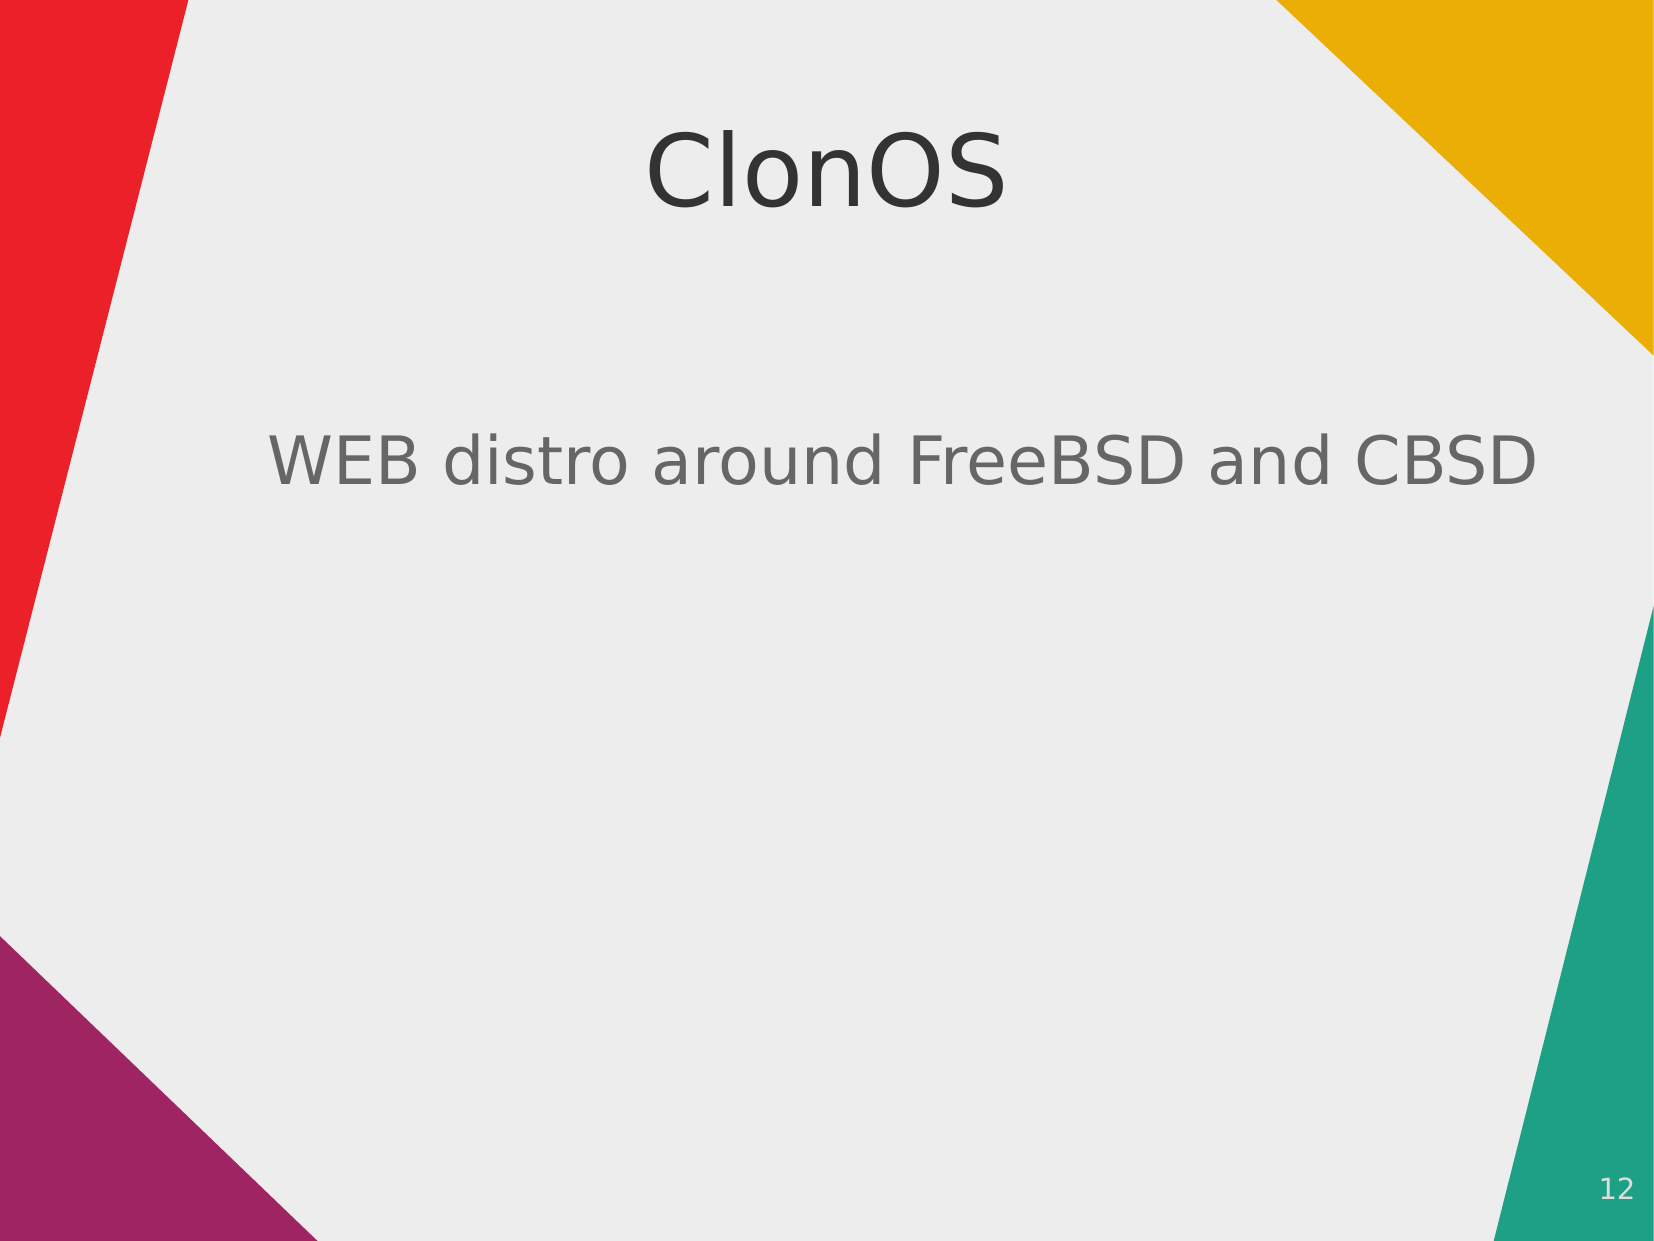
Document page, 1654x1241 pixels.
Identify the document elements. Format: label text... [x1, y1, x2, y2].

list WEB distro around FreeBSD and CBSD [196, 315, 1606, 1096]
title ClonOS [114, 55, 1539, 288]
